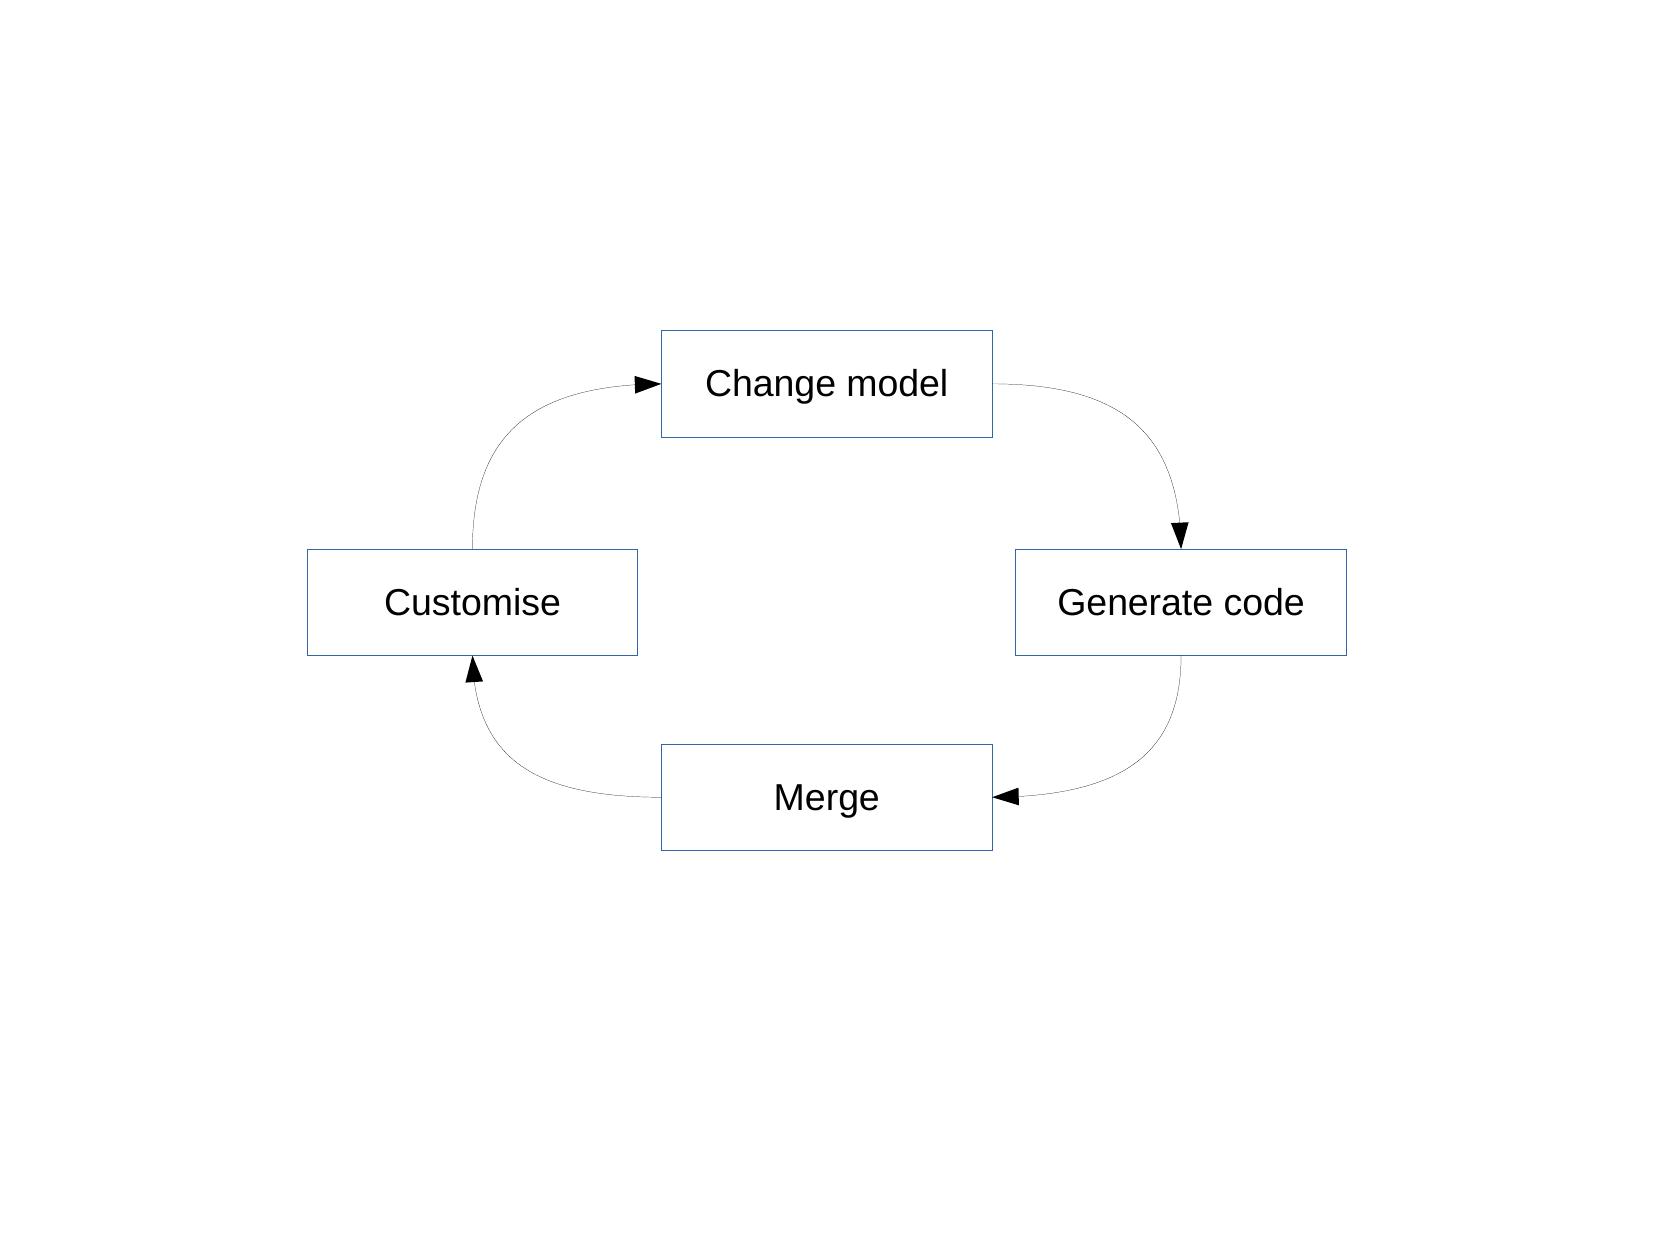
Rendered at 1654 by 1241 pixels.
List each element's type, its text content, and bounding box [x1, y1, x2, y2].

text_box Generate code [1015, 549, 1347, 656]
text_box Customise [307, 549, 638, 656]
text_box Change model [661, 330, 993, 438]
text_box Merge [661, 744, 993, 851]
